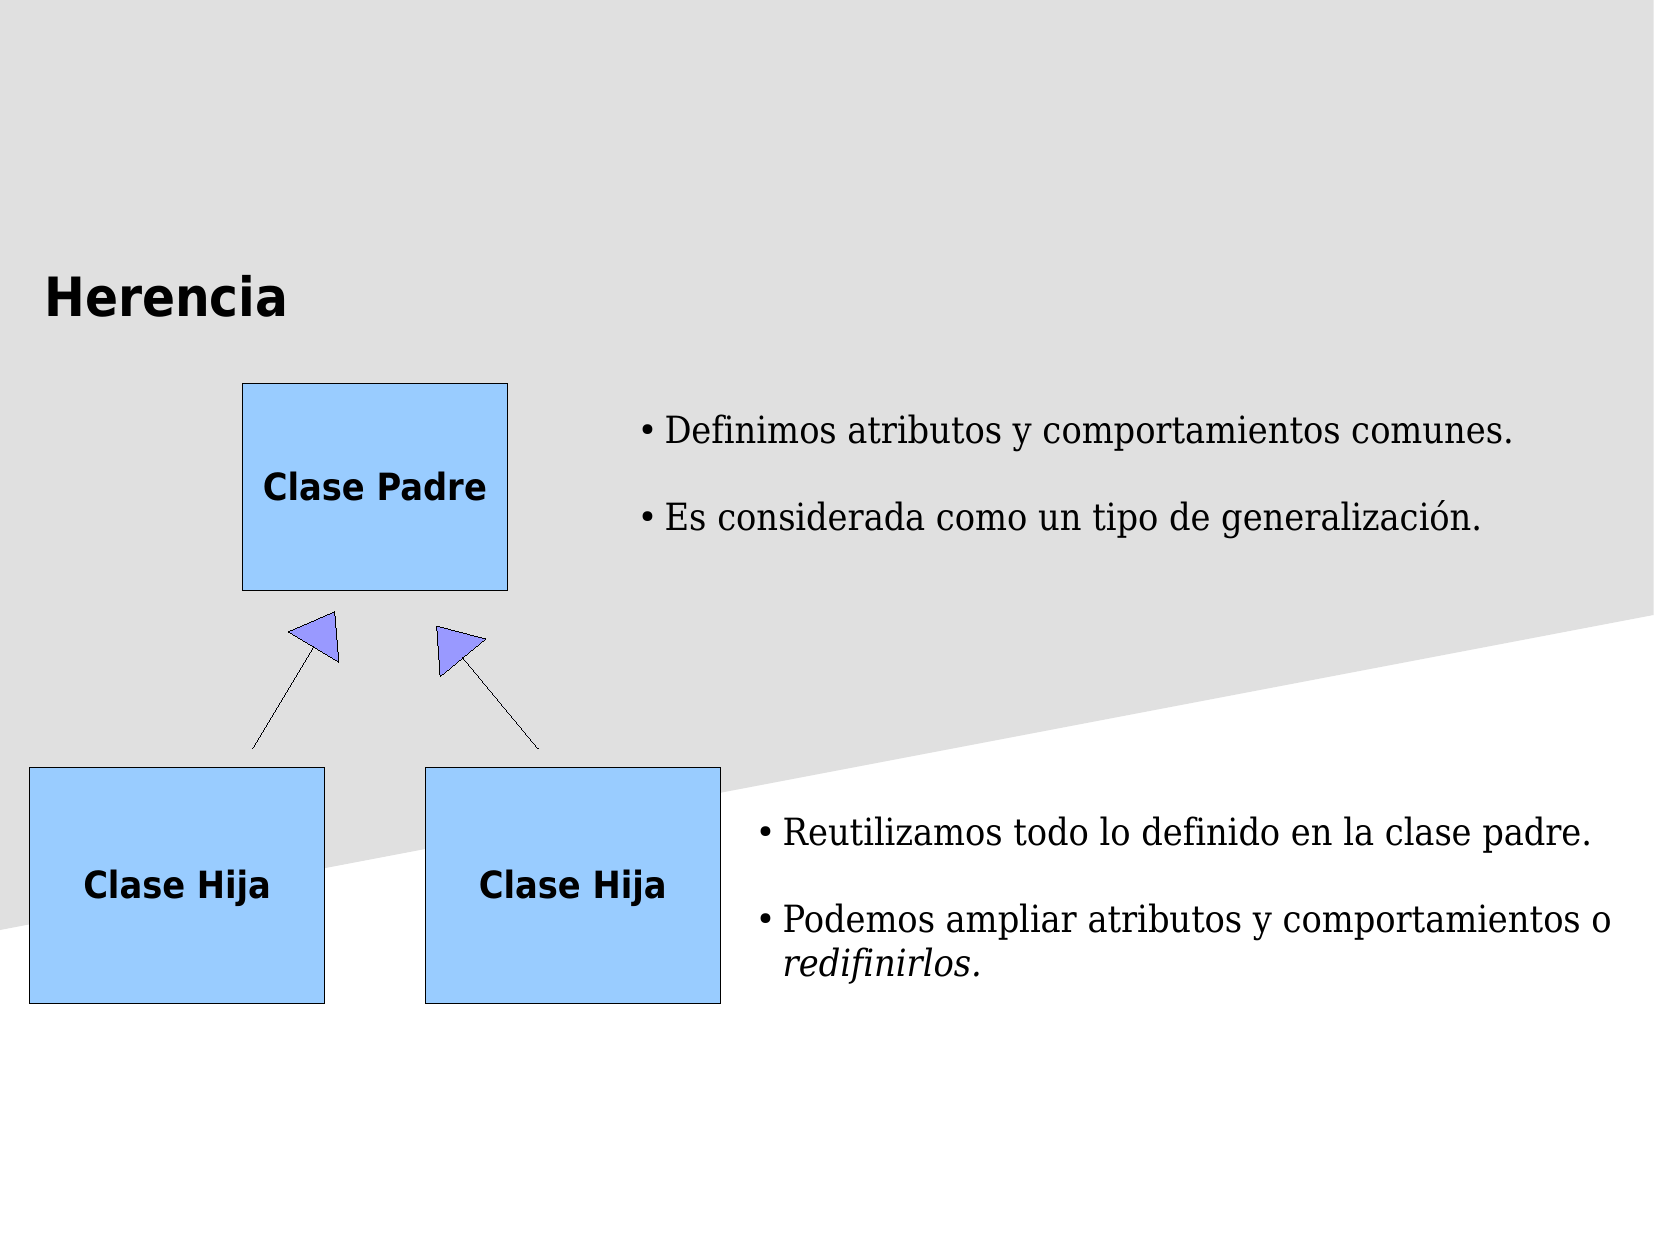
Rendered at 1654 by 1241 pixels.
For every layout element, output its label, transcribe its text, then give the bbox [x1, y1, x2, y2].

text_box [252, 611, 339, 749]
text_box Clase Hija [425, 767, 721, 1004]
text_box Definimos atributos y comportamientos comunes. Es considerada como un tipo de generalización. [625, 401, 1571, 591]
text_box Clase Padre [242, 383, 508, 591]
text_box Reutilizamos todo lo definido en la clase padre. Podemos ampliar atributos y comportamientos o redifinirlos. [744, 803, 1654, 1036]
text_box Herencia [29, 258, 1625, 337]
text_box [436, 626, 539, 749]
text_box Clase Hija [29, 767, 325, 1004]
